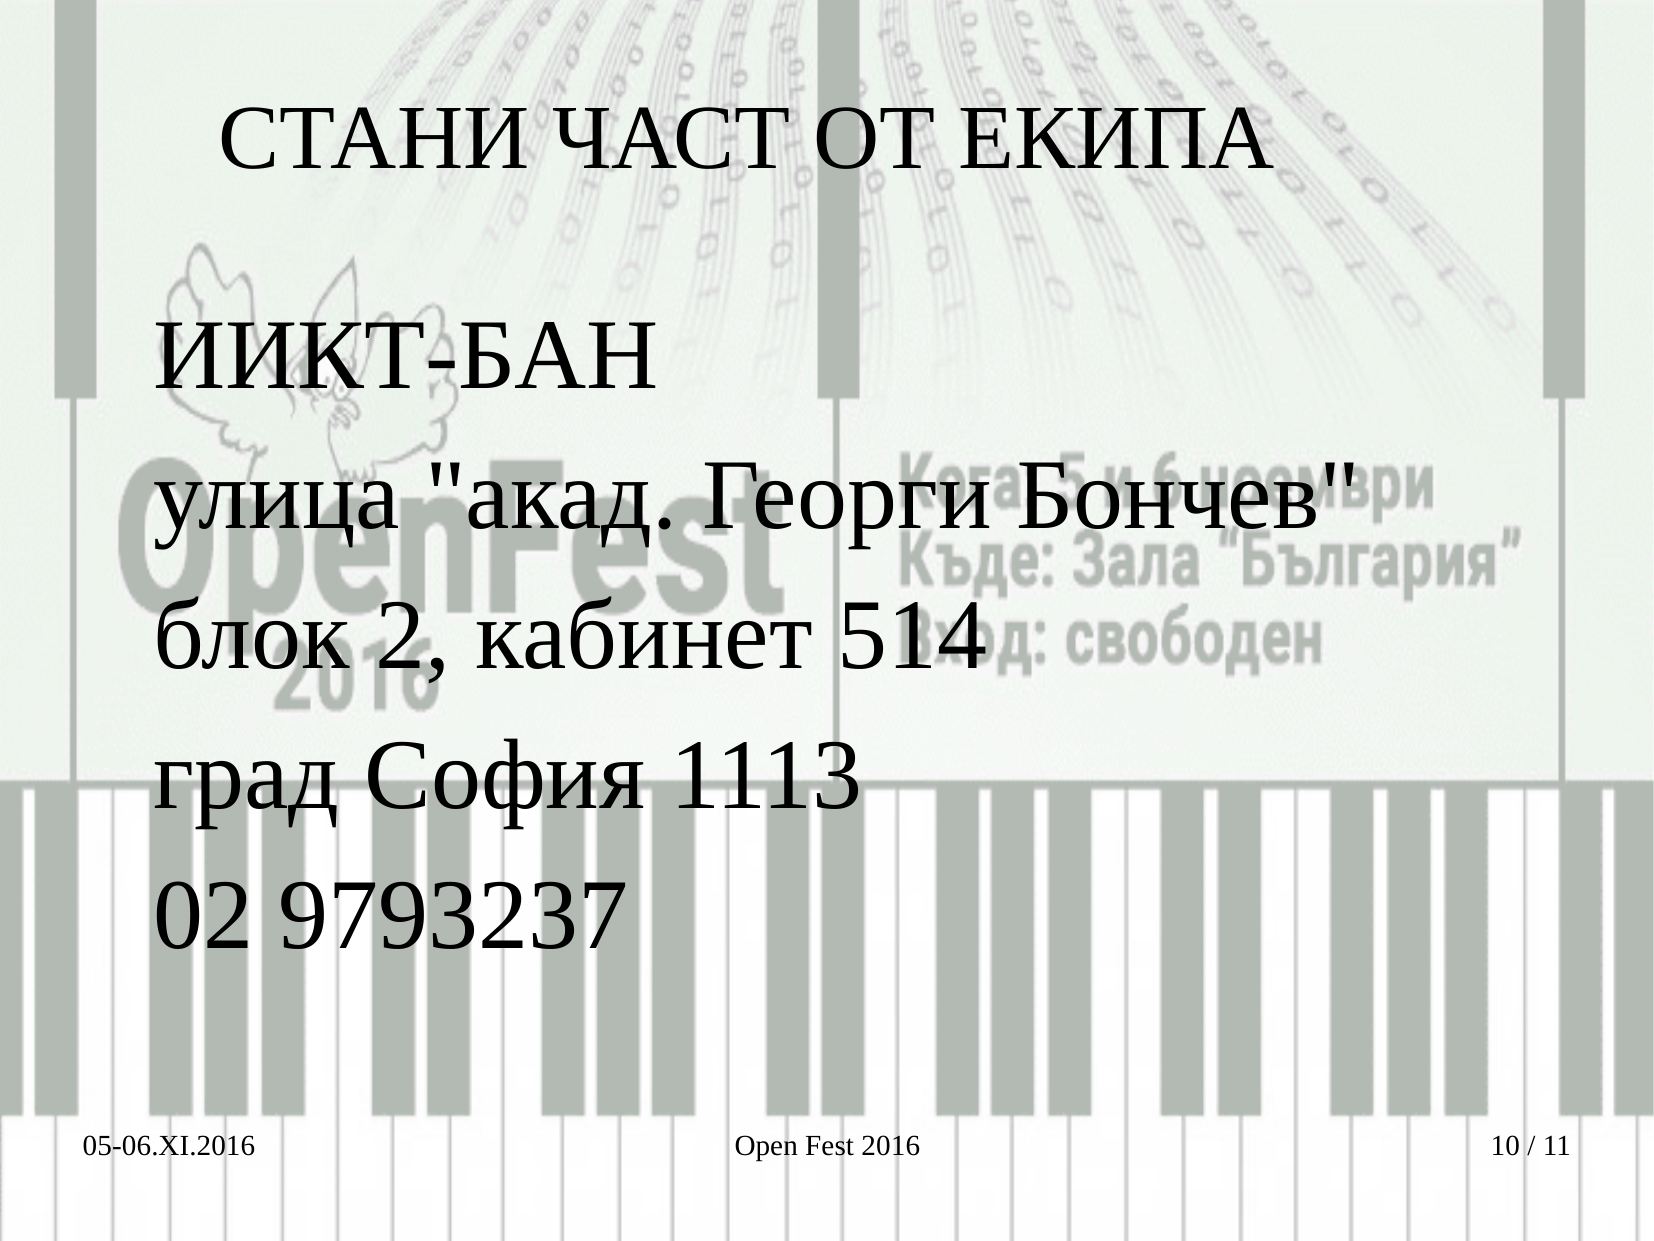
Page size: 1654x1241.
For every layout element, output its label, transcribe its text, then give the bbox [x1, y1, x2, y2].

title СТАНИ ЧАСТ ОТ ЕКИПА [82, 47, 1412, 229]
list ИИКТ-БАН улица "акад. Георги Бончев" блок 2, кабинет 514 град София 1113 02 9793237 [82, 299, 1571, 1019]
picture [0, 0, 1654, 1241]
